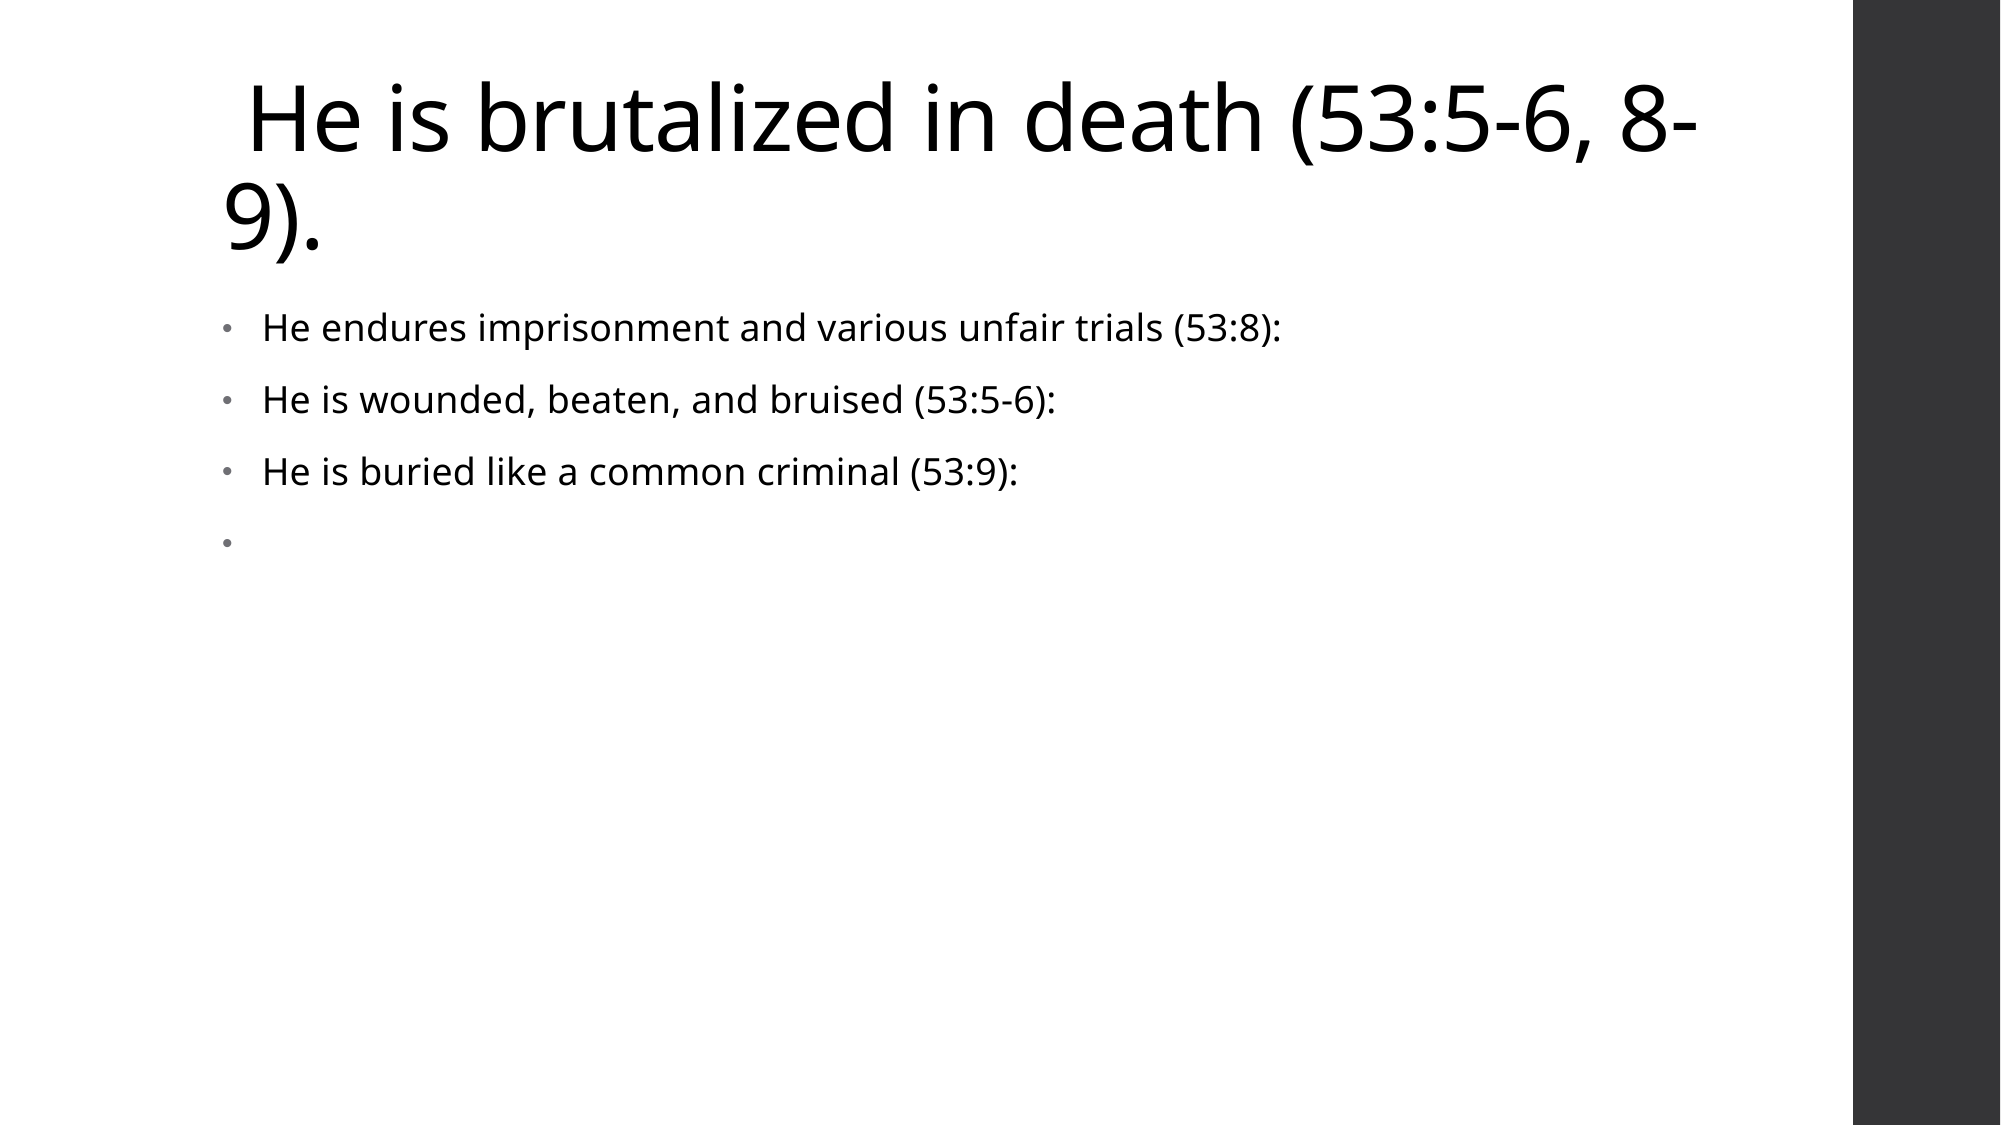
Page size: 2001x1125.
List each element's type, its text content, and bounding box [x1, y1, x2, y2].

title He is brutalized in death (53:5-6, 8-9). [206, 60, 1797, 278]
list He endures imprisonment and various unfair trials (53:8): He is wounded, beaten, and bruised (53:5-6): He is buried like a common criminal (53:9): [206, 299, 1617, 1014]
